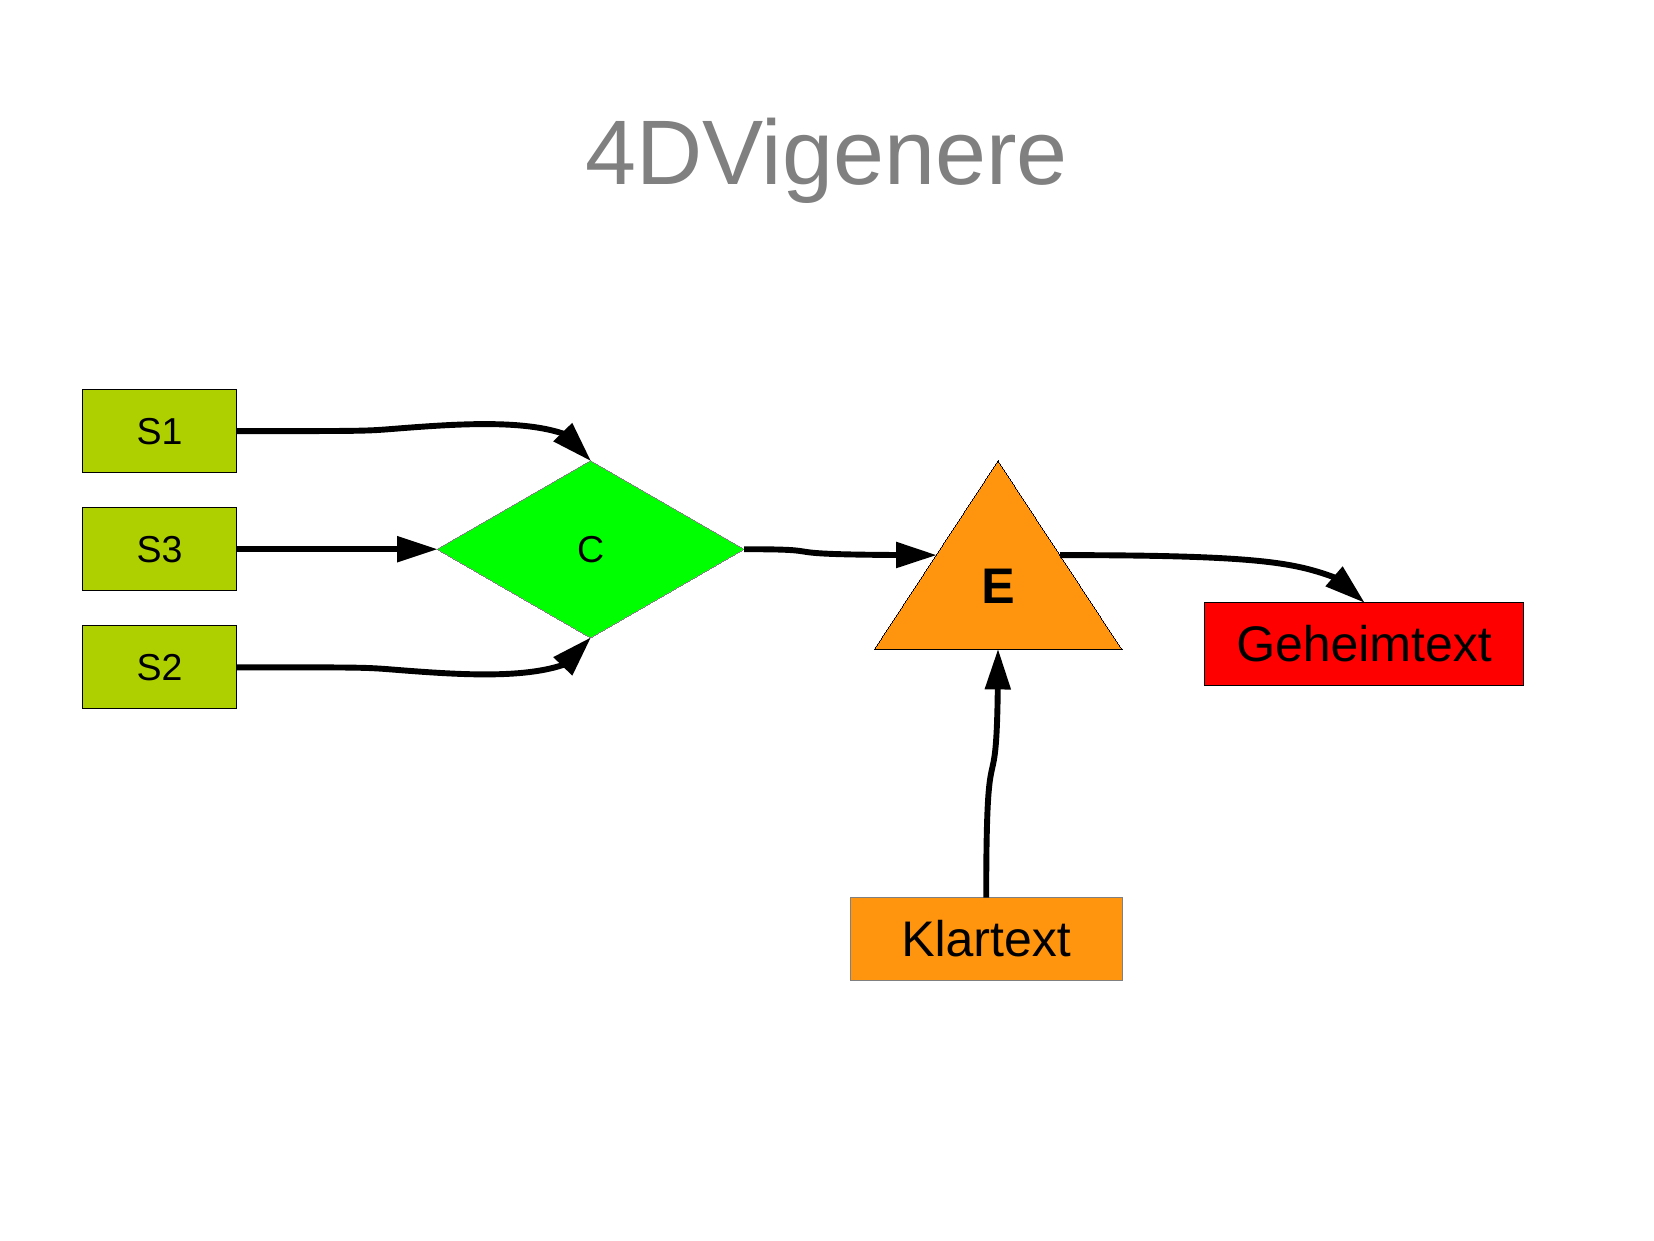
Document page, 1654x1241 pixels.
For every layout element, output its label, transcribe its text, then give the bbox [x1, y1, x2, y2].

text_box Geheimtext [1204, 602, 1524, 686]
text_box S2 [82, 625, 237, 709]
text_box S3 [82, 507, 237, 591]
text_box S1 [82, 389, 237, 473]
text_box Klartext [850, 897, 1123, 981]
text_box E [874, 460, 1123, 650]
title 4DVigenere [82, 49, 1571, 257]
text_box C [437, 460, 744, 638]
